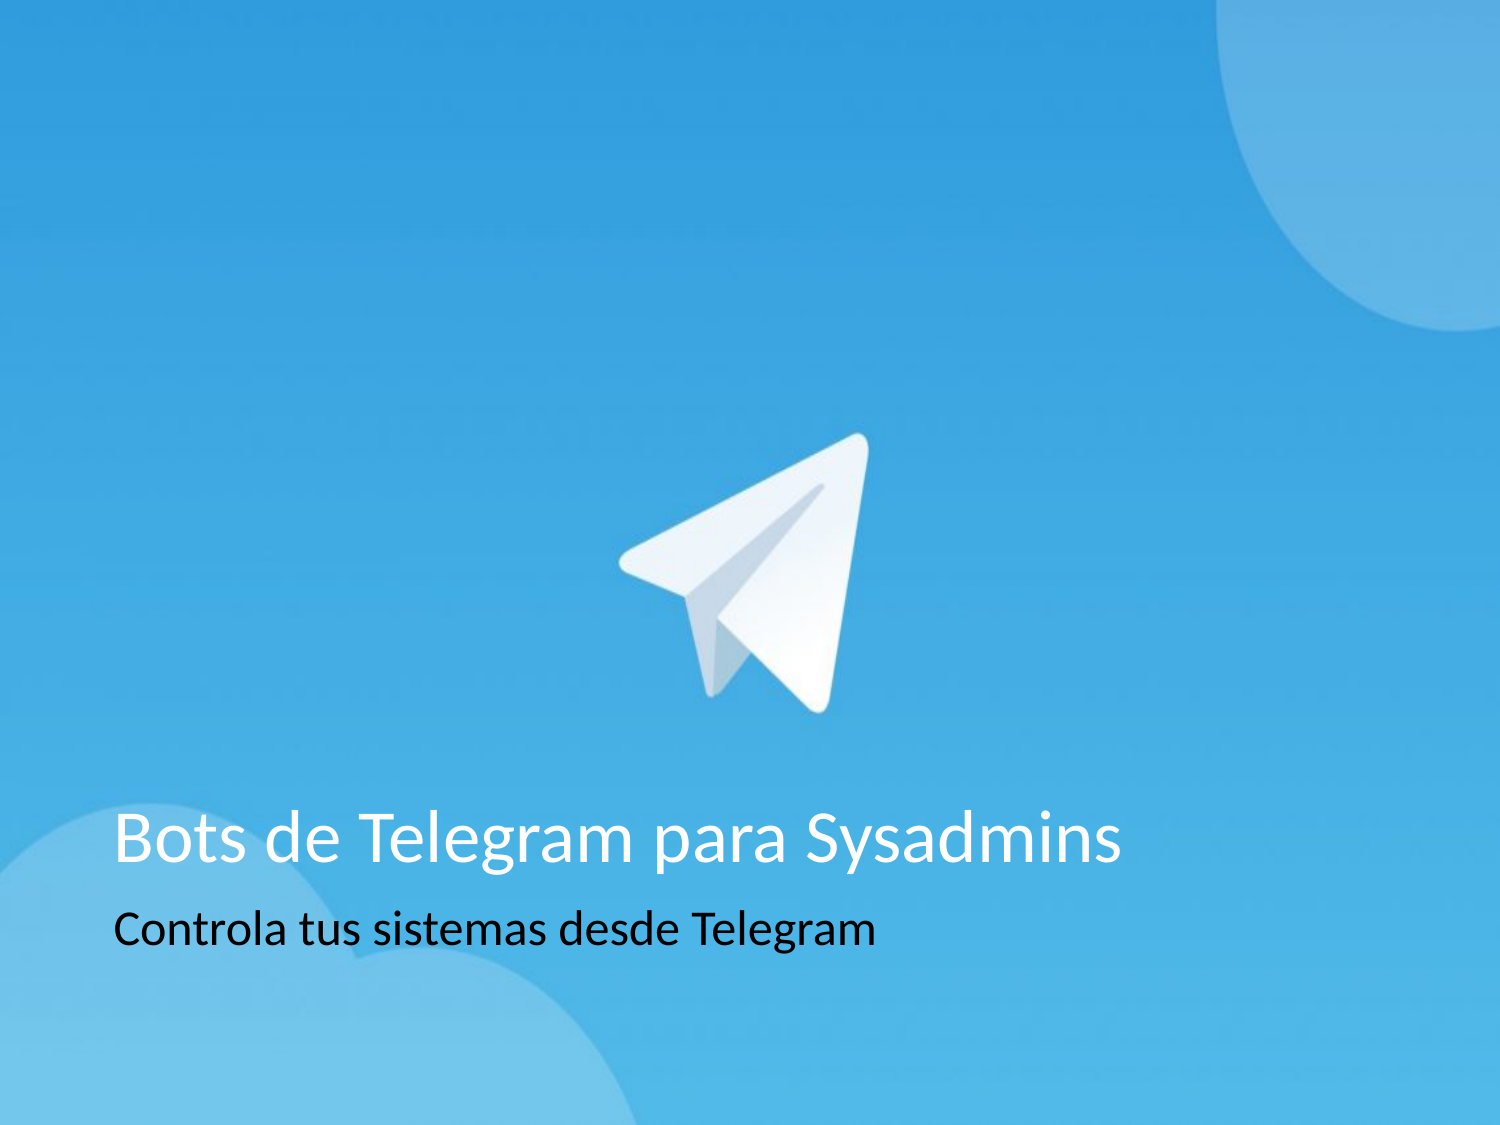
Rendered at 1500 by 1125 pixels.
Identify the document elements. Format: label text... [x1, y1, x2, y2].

text_box Bots de Telegram para Sysadmins [98, 707, 1301, 888]
picture [0, 0, 1500, 1125]
text_box Controla tus sistemas desde Telegram [98, 888, 1301, 964]
